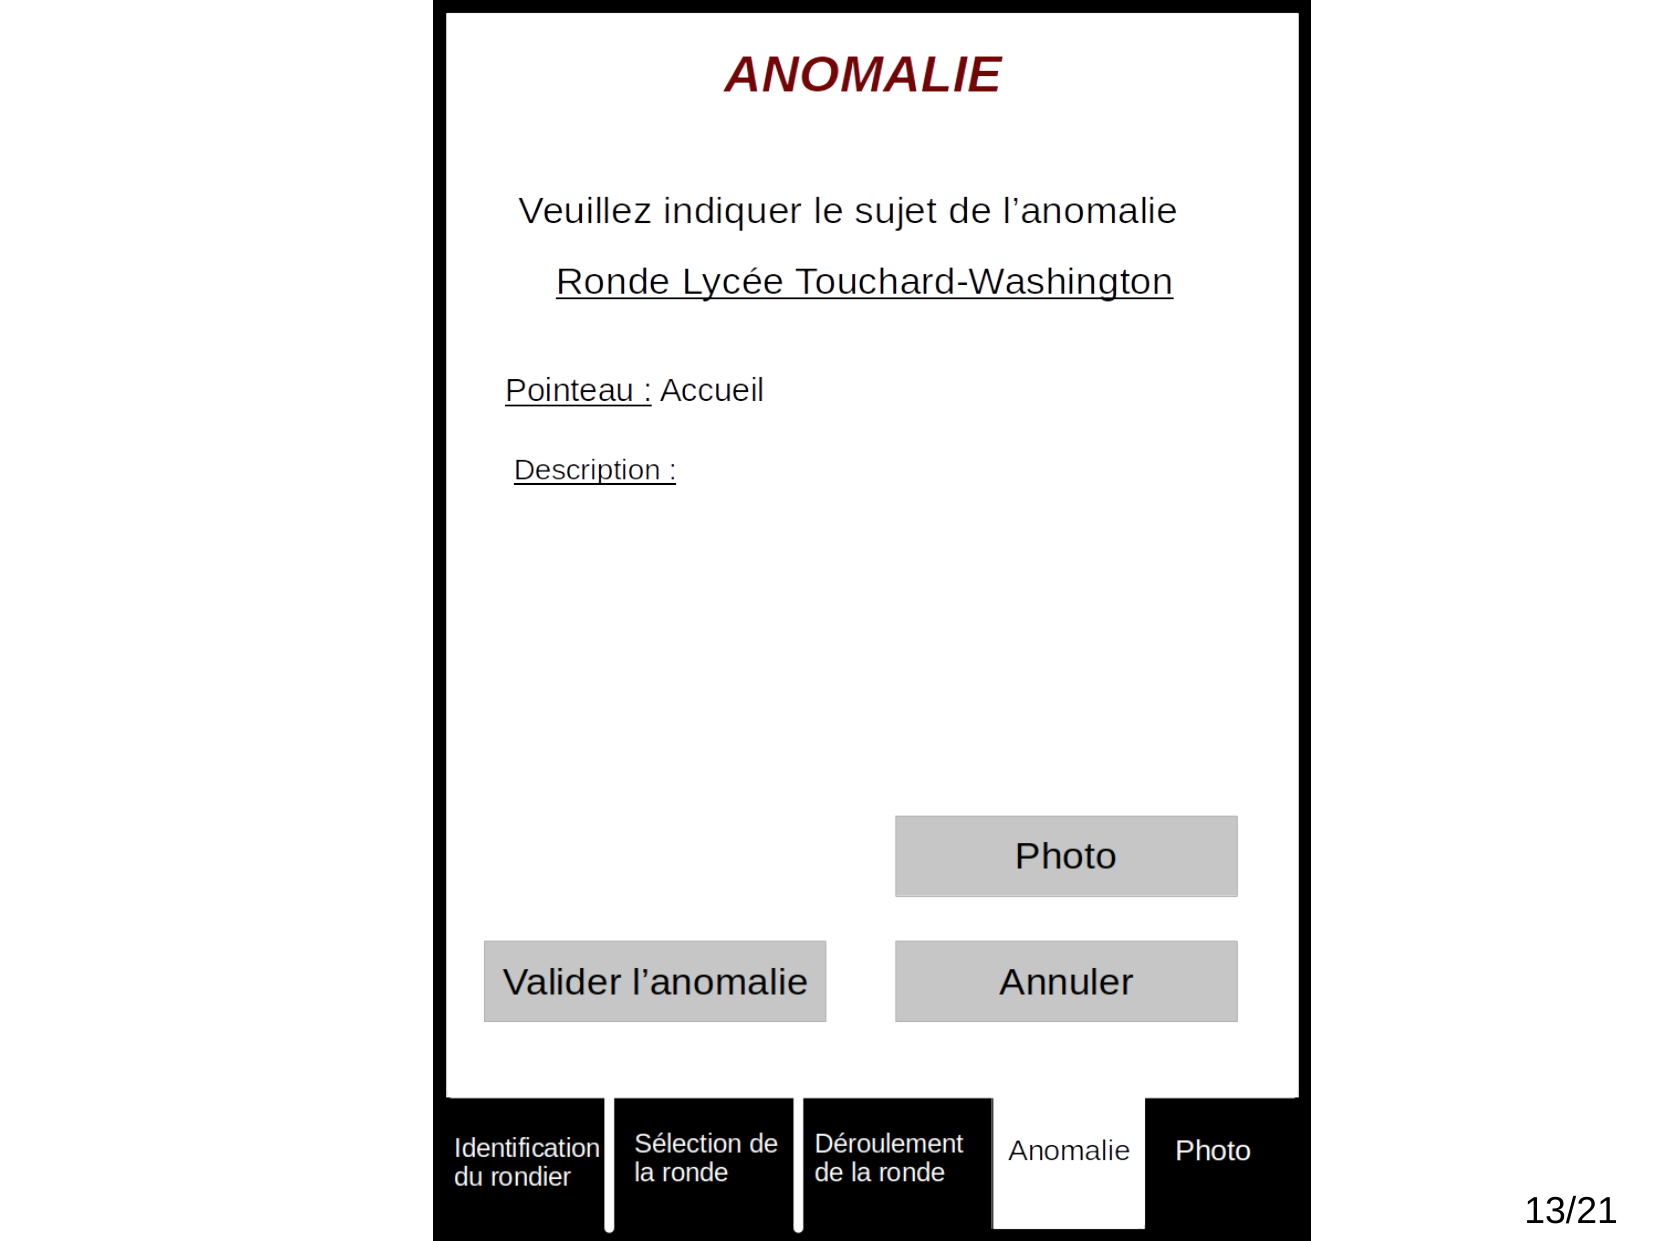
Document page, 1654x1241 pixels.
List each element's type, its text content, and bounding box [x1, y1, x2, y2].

text_box <numéro>/21 [1509, 1182, 1654, 1241]
picture [433, 0, 1311, 1241]
